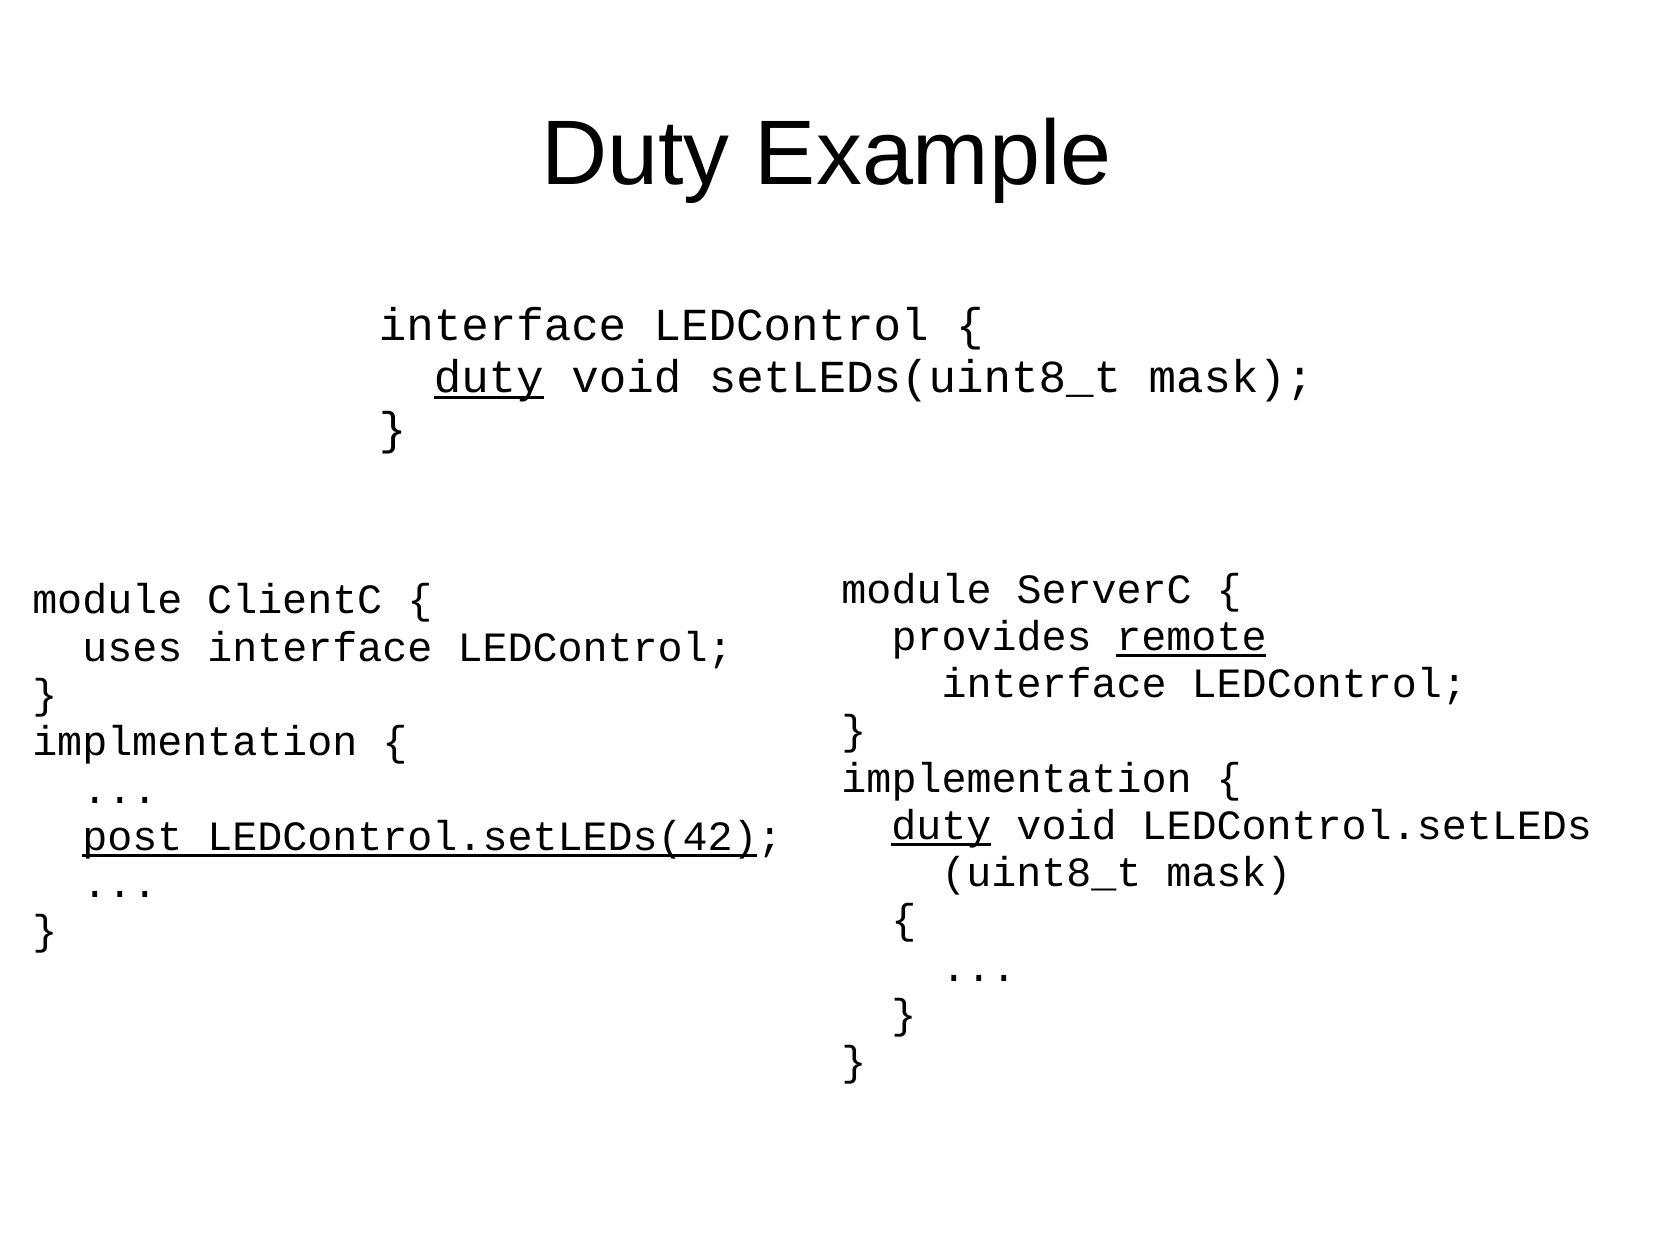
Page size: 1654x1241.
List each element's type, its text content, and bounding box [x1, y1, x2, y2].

text_box interface LEDControl { duty void setLEDs(uint8_t mask); } [364, 295, 1329, 457]
text_box module ServerC { provides remote interface LEDControl; } implementation { duty void LEDControl.setLEDs (uint8_t mask) { ... } } [826, 561, 1607, 1069]
title Duty Example [82, 49, 1571, 257]
text_box module ClientC { uses interface LEDControl; } implmentation { ... post LEDControl.setLEDs(42); ... } [17, 571, 798, 945]
